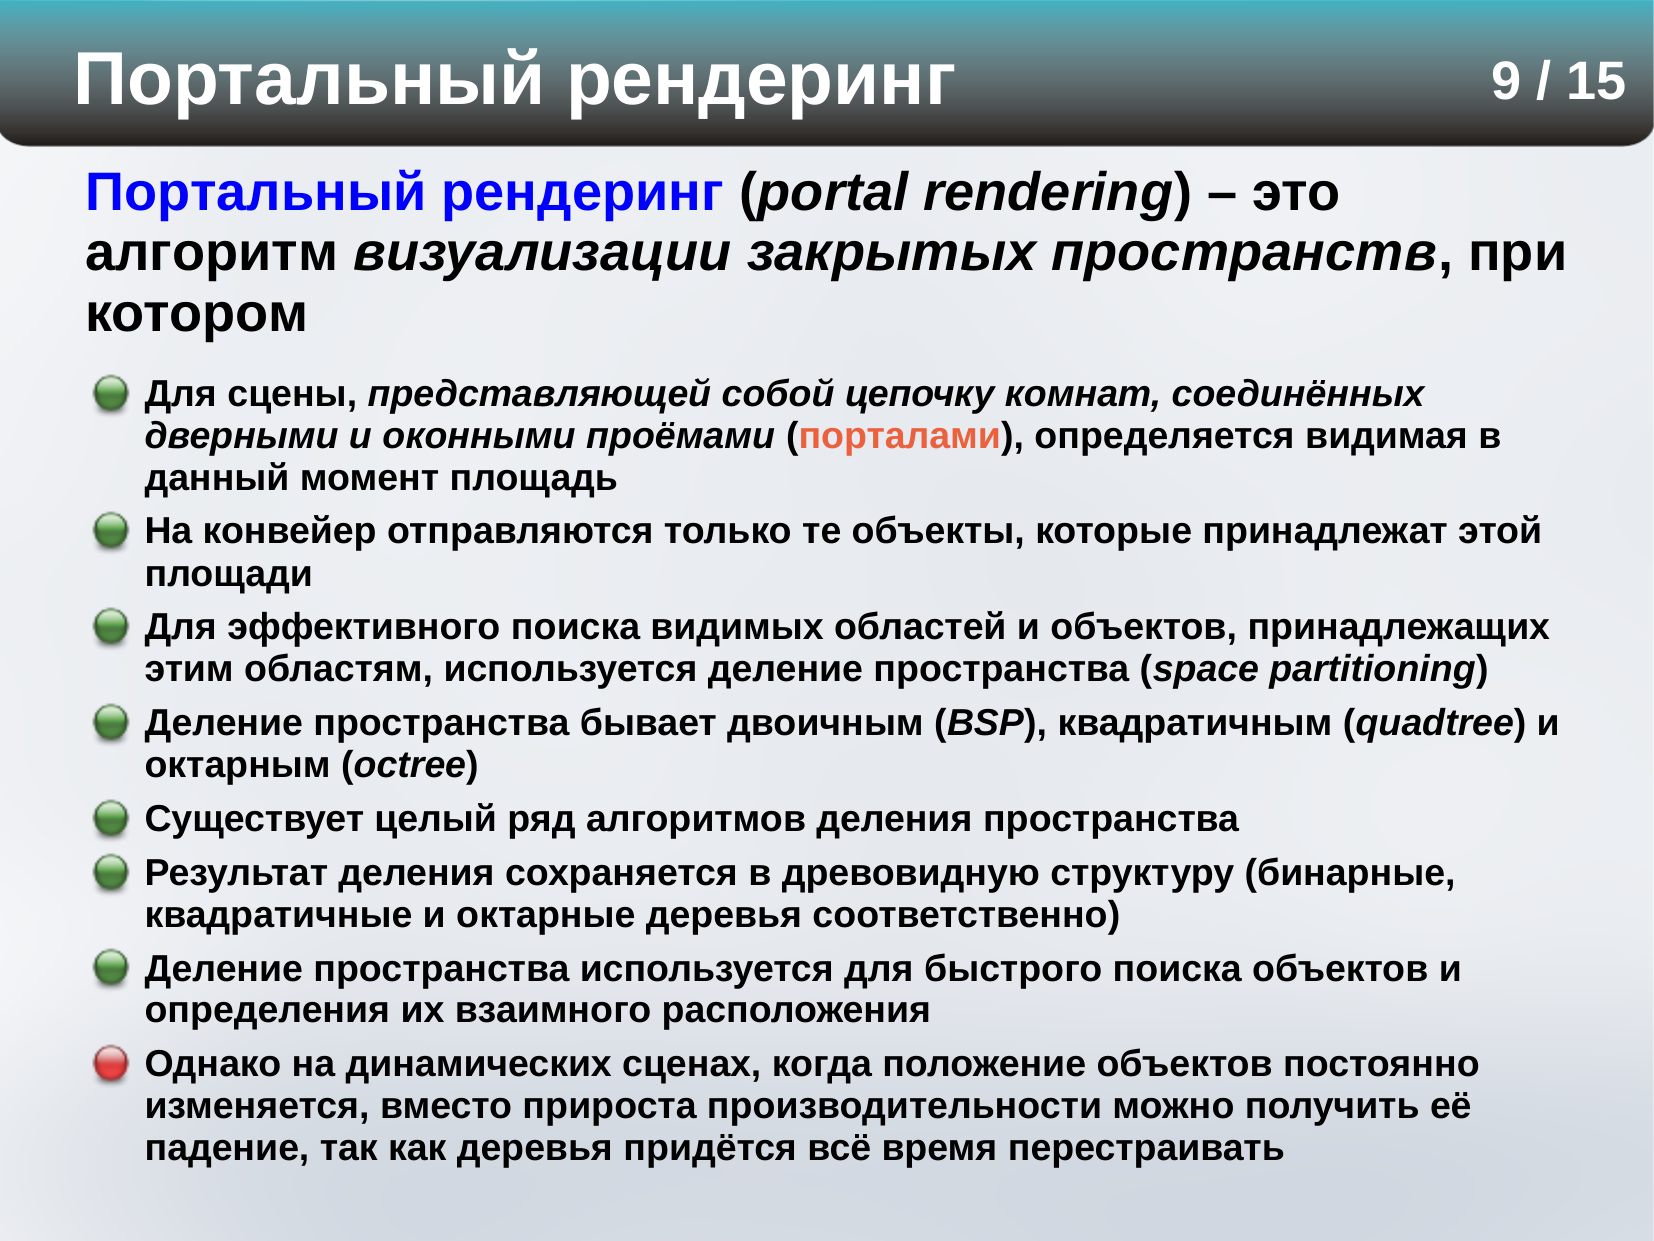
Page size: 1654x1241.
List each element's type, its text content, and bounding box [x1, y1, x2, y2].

text_box Портальный рендеринг [59, 29, 1418, 129]
text_box <номер> / 15 [1476, 42, 1654, 179]
picture [0, 0, 1654, 1241]
text_box Портальный рендеринг (portal rendering) – это алгоритм визуализации закрытых пространств, при котором Для сцены, представляющей собой цепочку комнат, соединённых дверными и оконными проёмами (порталами), определяется видимая в данный момент площадь На конвейер отправляются только те объекты, которые принадлежат этой площади Для эффективного поиска видимых областей и объектов, принадлежащих этим областям, используется деление пространства (space partitioning) Деление пространства бывает двоичным (BSP), квадратичным (quadtree) и октарным (octree) Существует целый ряд алгоритмов деления пространства Результат деления сохраняется в древовидную структуру (бинарные, квадратичные и октарные деревья соответственно) Деление пространства используется для быстрого поиска объектов и определения их взаимного расположения Однако на динамических сценах, когда положение объектов постоянно изменяется, вместо прироста производительности можно получить её падение, так как деревья придётся всё время перестраивать [70, 153, 1595, 1177]
